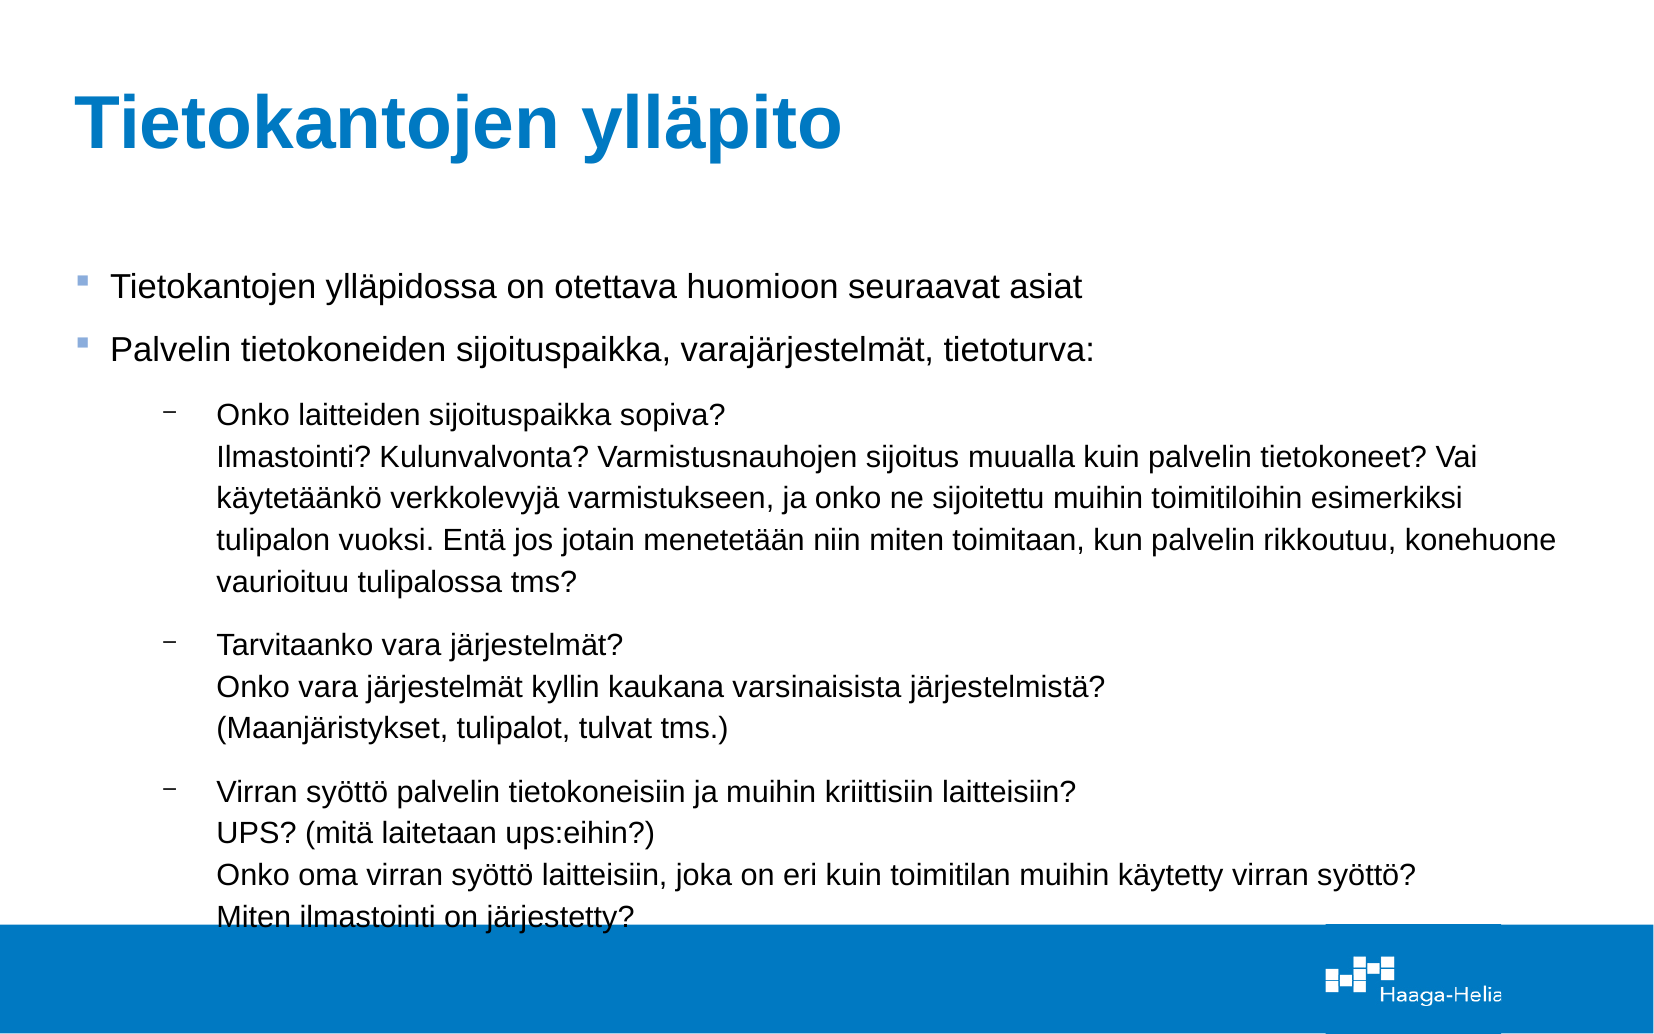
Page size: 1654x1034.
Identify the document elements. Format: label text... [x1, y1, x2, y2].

title Tietokantojen ylläpito [74, 82, 1584, 259]
list Tietokantojen ylläpidossa on otettava huomioon seuraavat asiat Palvelin tietokoneiden sijoituspaikka, varajärjestelmät, tietoturva: Onko laitteiden sijoituspaikka sopiva? Ilmastointi? Kulunvalvonta? Varmistusnauhojen sijoitus muualla kuin palvelin tietokoneet? Vai käytetäänkö verkkolevyjä varmistukseen, ja onko ne sijoitettu muihin toimitiloihin esimerkiksi tulipalon vuoksi. Entä jos jotain menetetään niin miten toimitaan, kun palvelin rikkoutuu, konehuone vaurioituu tulipalossa tms? Tarvitaanko vara järjestelmät? Onko vara järjestelmät kyllin kaukana varsinaisista järjestelmistä? (Maanjäristykset, tulipalot, tulvat tms.) Virran syöttö palvelin tietokoneisiin ja muihin kriittisiin laitteisiin? UPS? (mitä laitetaan ups:eihin?) Onko oma virran syöttö laitteisiin, joka on eri kuin toimitilan muihin käytetty virran syöttö? Miten ilmastointi on järjestetty? [74, 259, 1584, 922]
picture [1325, 924, 1502, 1034]
